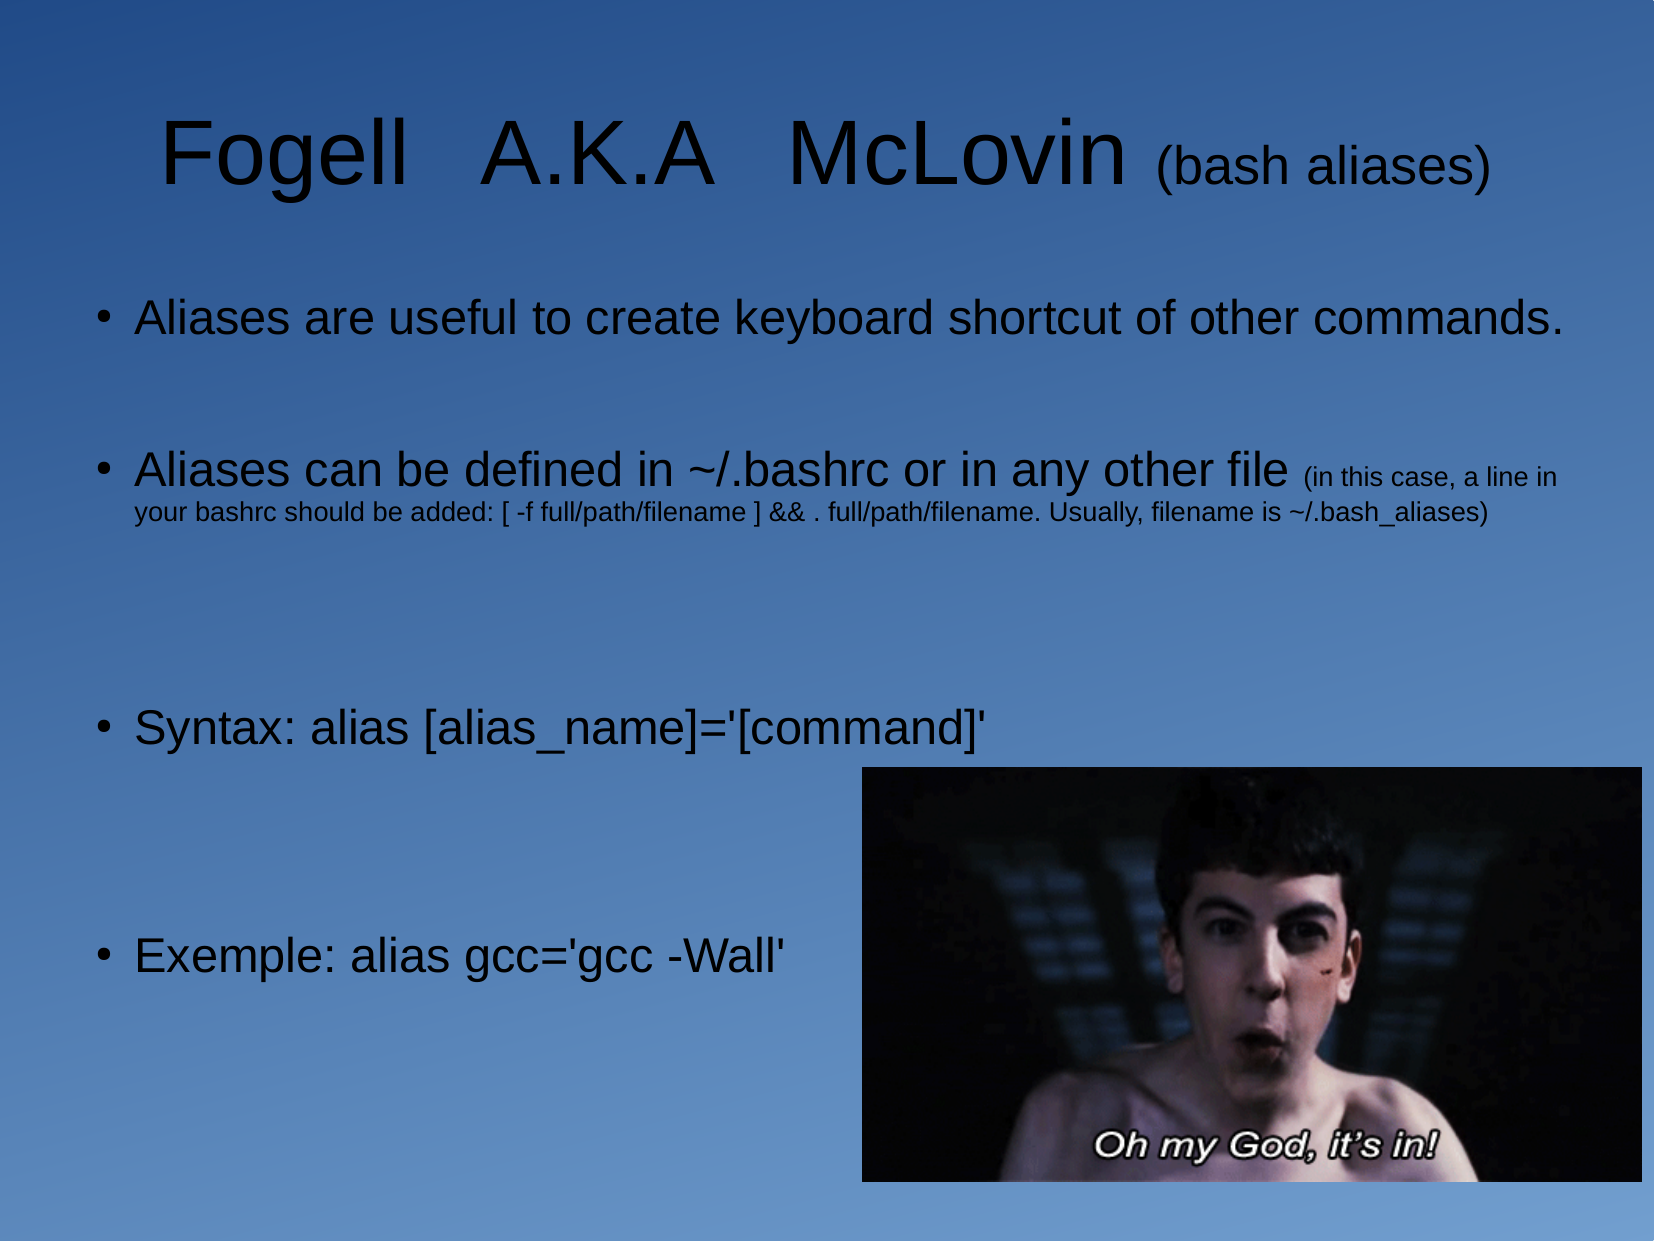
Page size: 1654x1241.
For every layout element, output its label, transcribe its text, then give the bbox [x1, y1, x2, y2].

picture [862, 767, 1642, 1182]
list Aliases are useful to create keyboard shortcut of other commands. Aliases can be defined in ~/.bashrc or in any other file (in this case, a line in your bashrc should be added: [ -f full/path/filename ] && . full/path/filename. Usually, filename is ~/.bash_aliases) Syntax: alias [alias_name]='[command]' Exemple: alias gcc='gcc -Wall' [82, 290, 1571, 1010]
title Fogell A.K.A McLovin (bash aliases) [82, 49, 1571, 257]
